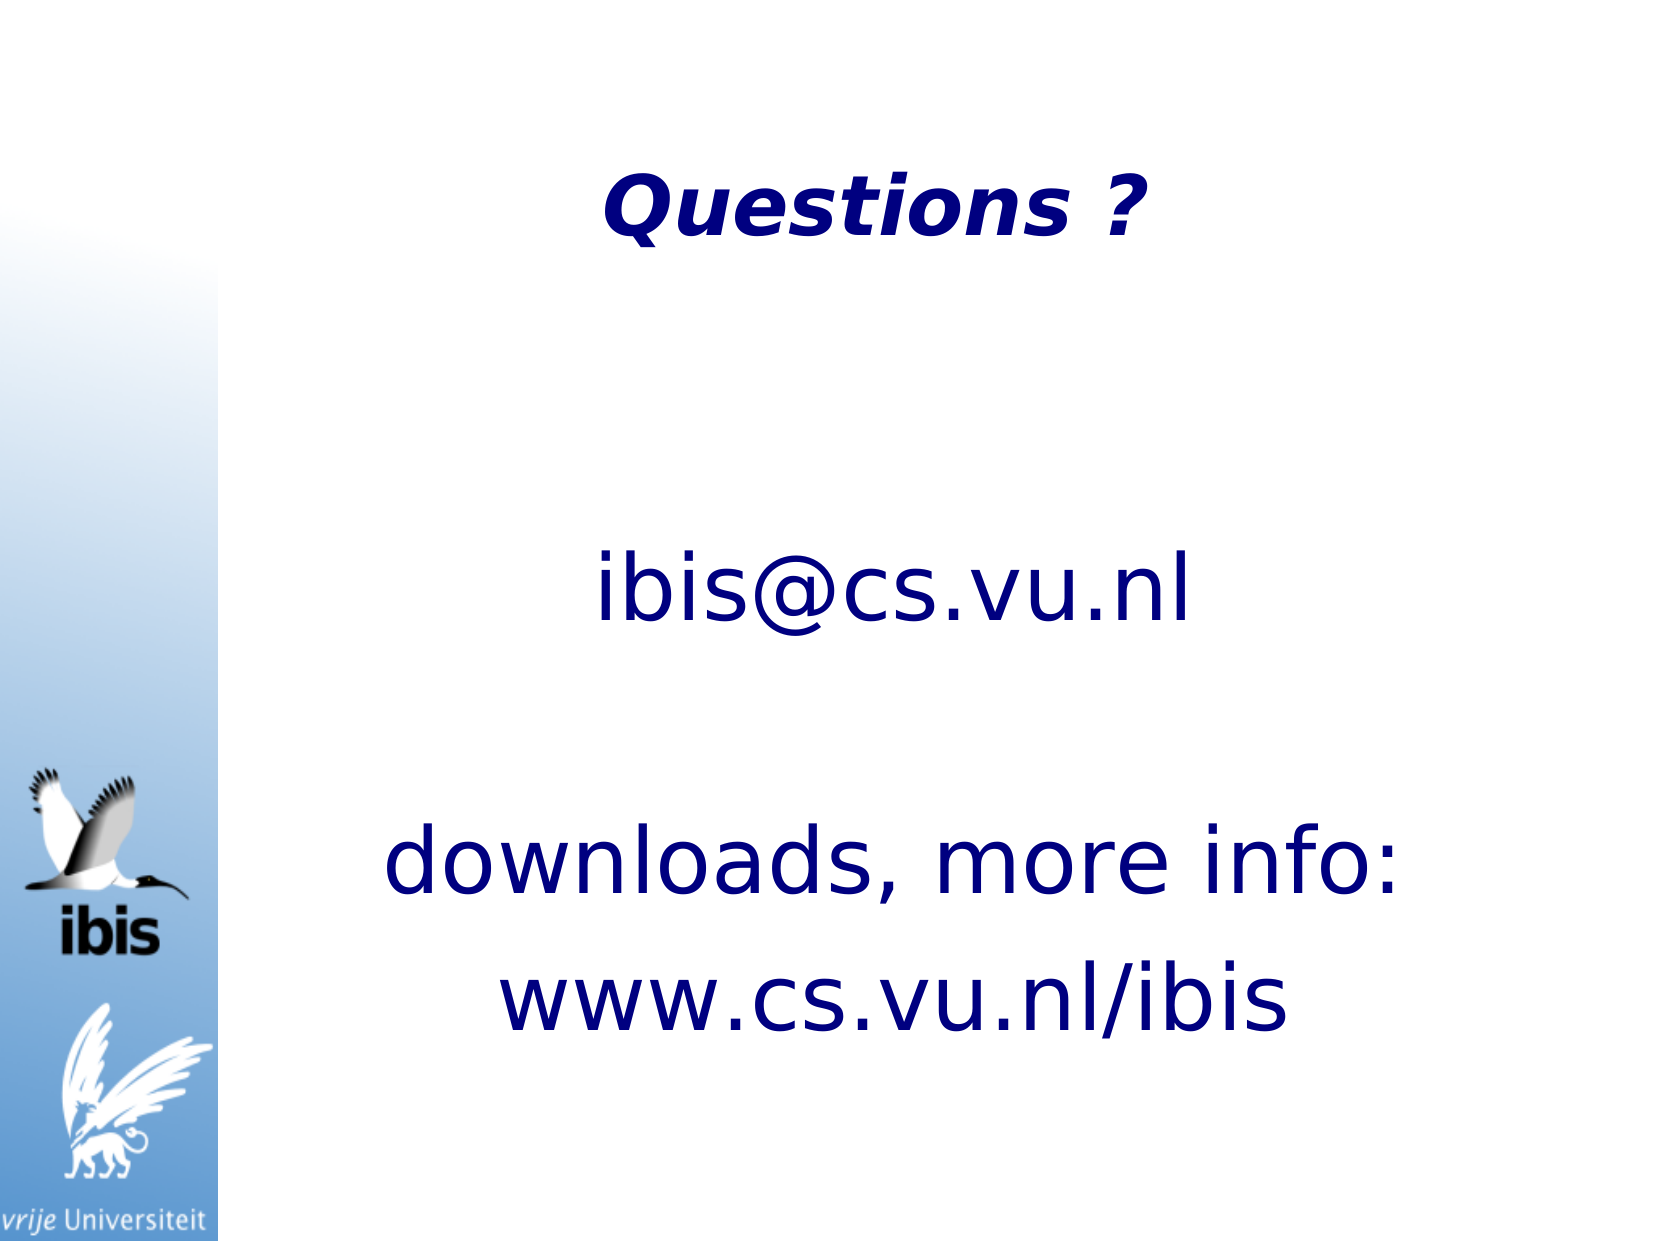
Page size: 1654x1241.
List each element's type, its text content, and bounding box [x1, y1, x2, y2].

list ibis@cs.vu.nl downloads, more info: www.cs.vu.nl/ibis [236, 535, 1534, 1196]
title Questions ? [219, 102, 1534, 311]
picture [0, 0, 218, 1241]
